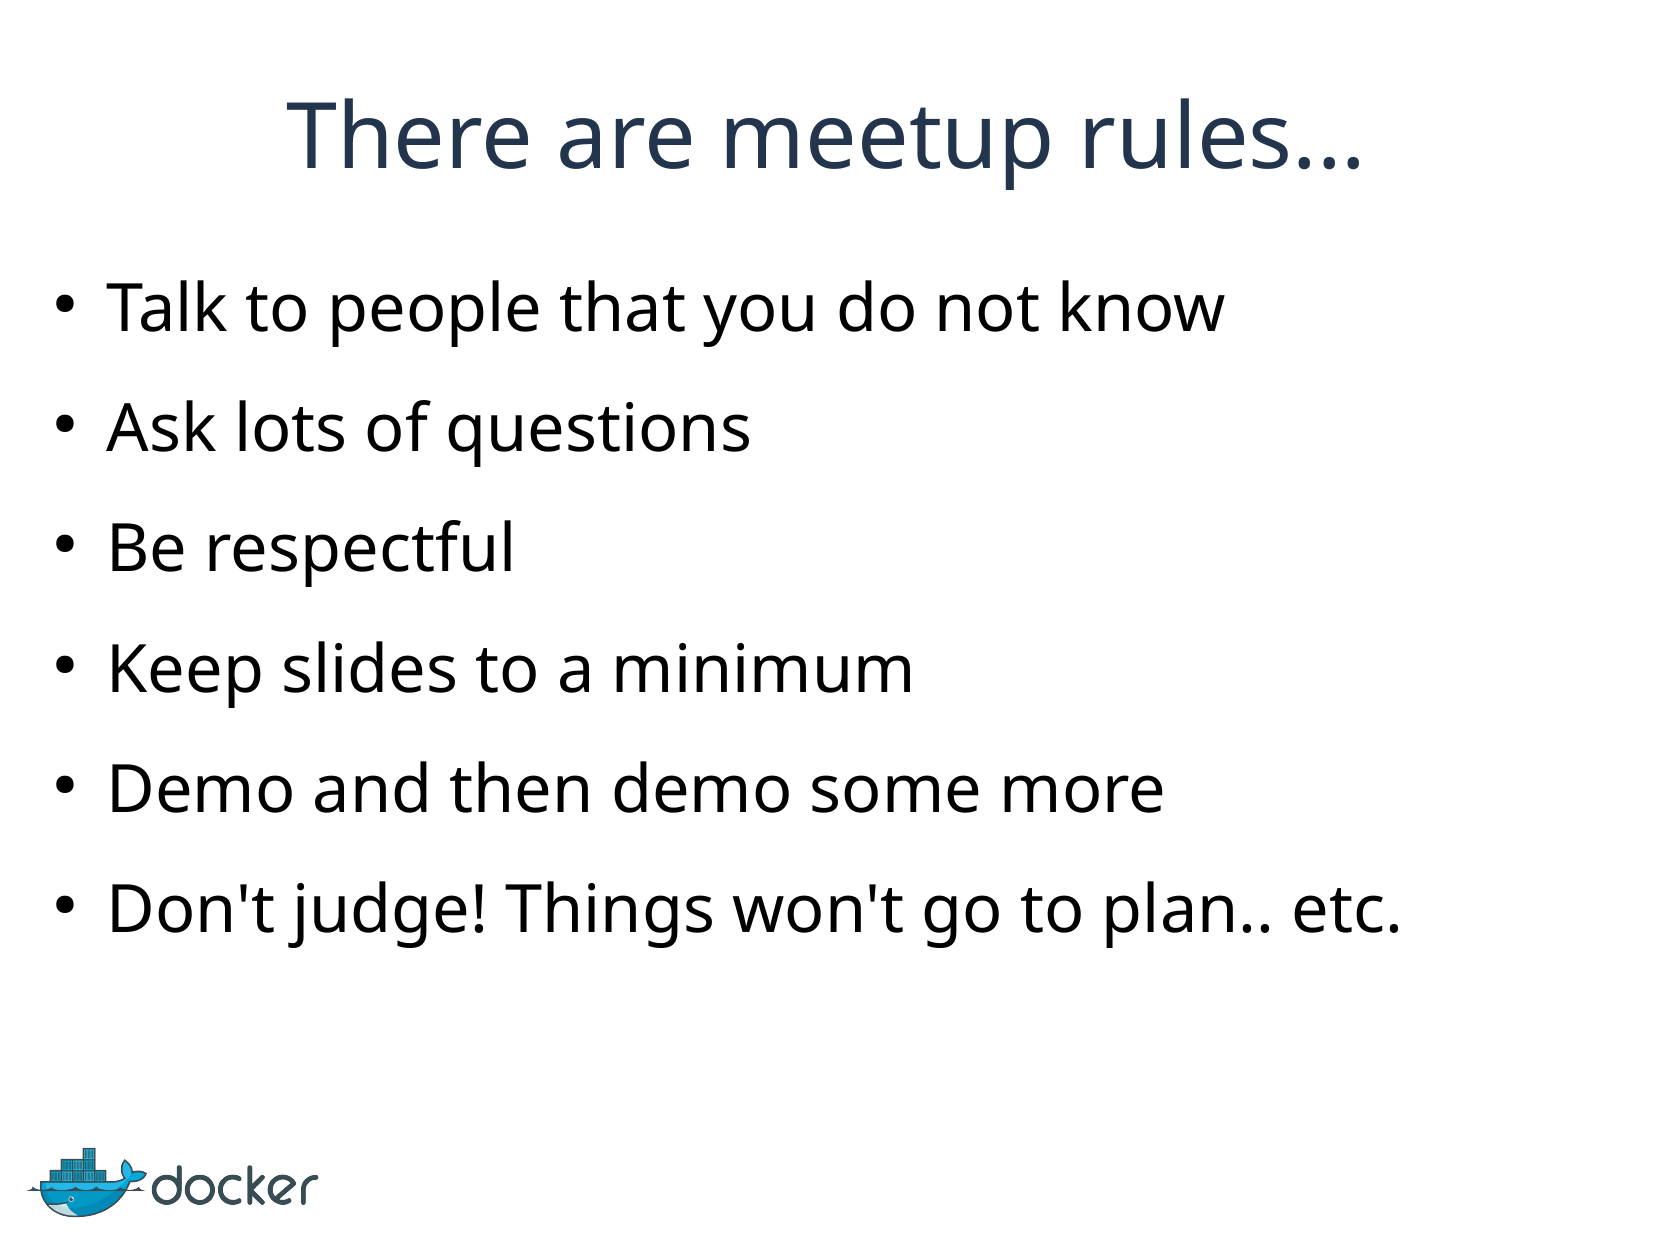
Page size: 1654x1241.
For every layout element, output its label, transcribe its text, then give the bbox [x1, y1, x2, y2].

picture [0, 1123, 343, 1241]
list Talk to people that you do not know Ask lots of questions Be respectful Keep slides to a minimum Demo and then demo some more Don't judge! Things won't go to plan.. etc. [35, 259, 1619, 1111]
title There are meetup rules... [35, 29, 1619, 237]
